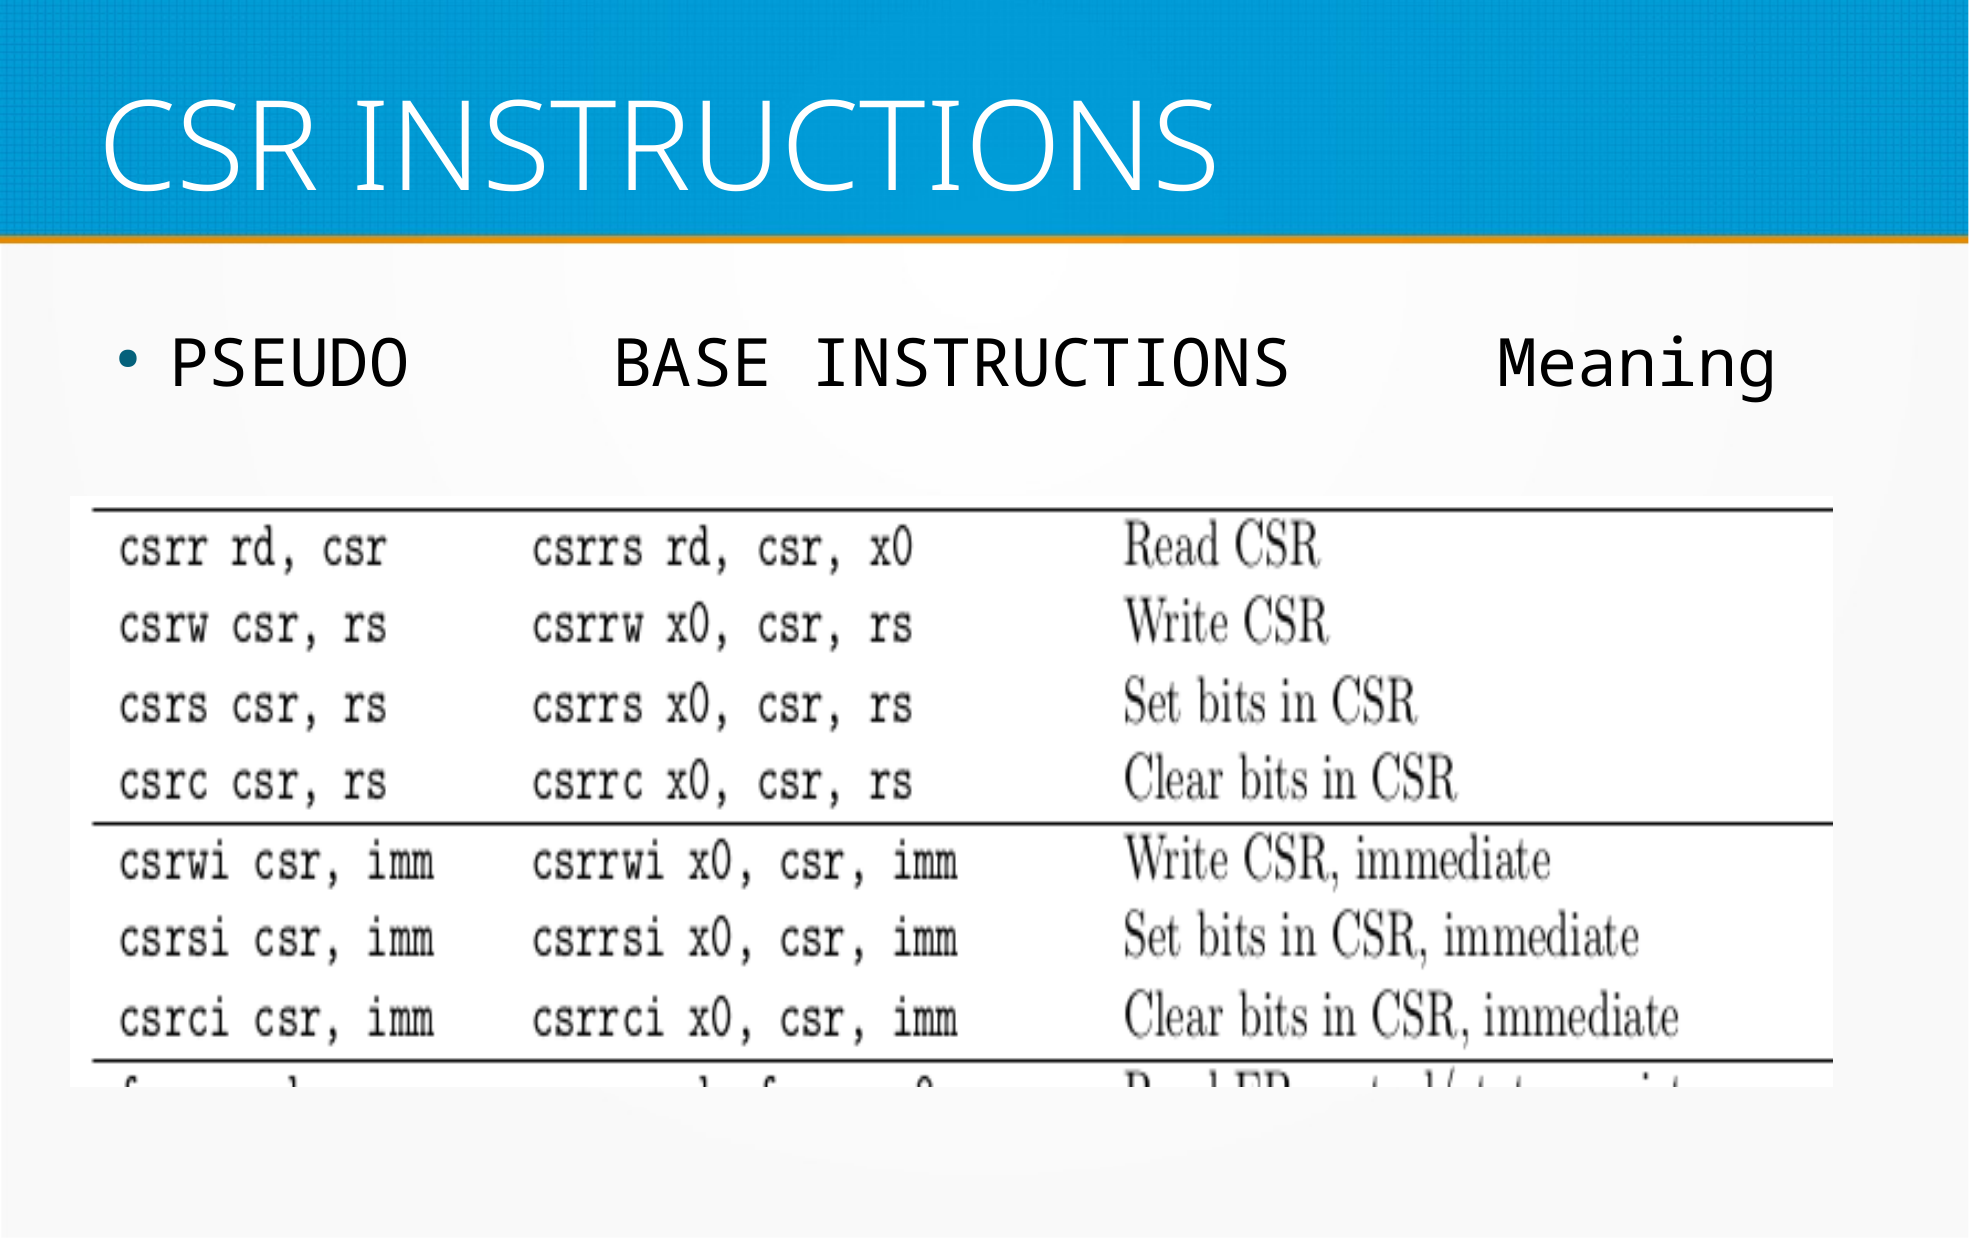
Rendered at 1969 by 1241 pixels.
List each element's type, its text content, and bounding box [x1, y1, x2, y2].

title CSR INSTRUCTIONS [98, 19, 1870, 227]
picture [0, 233, 1969, 1241]
list PSEUDO BASE INSTRUCTIONS Meaning [98, 315, 1861, 1081]
